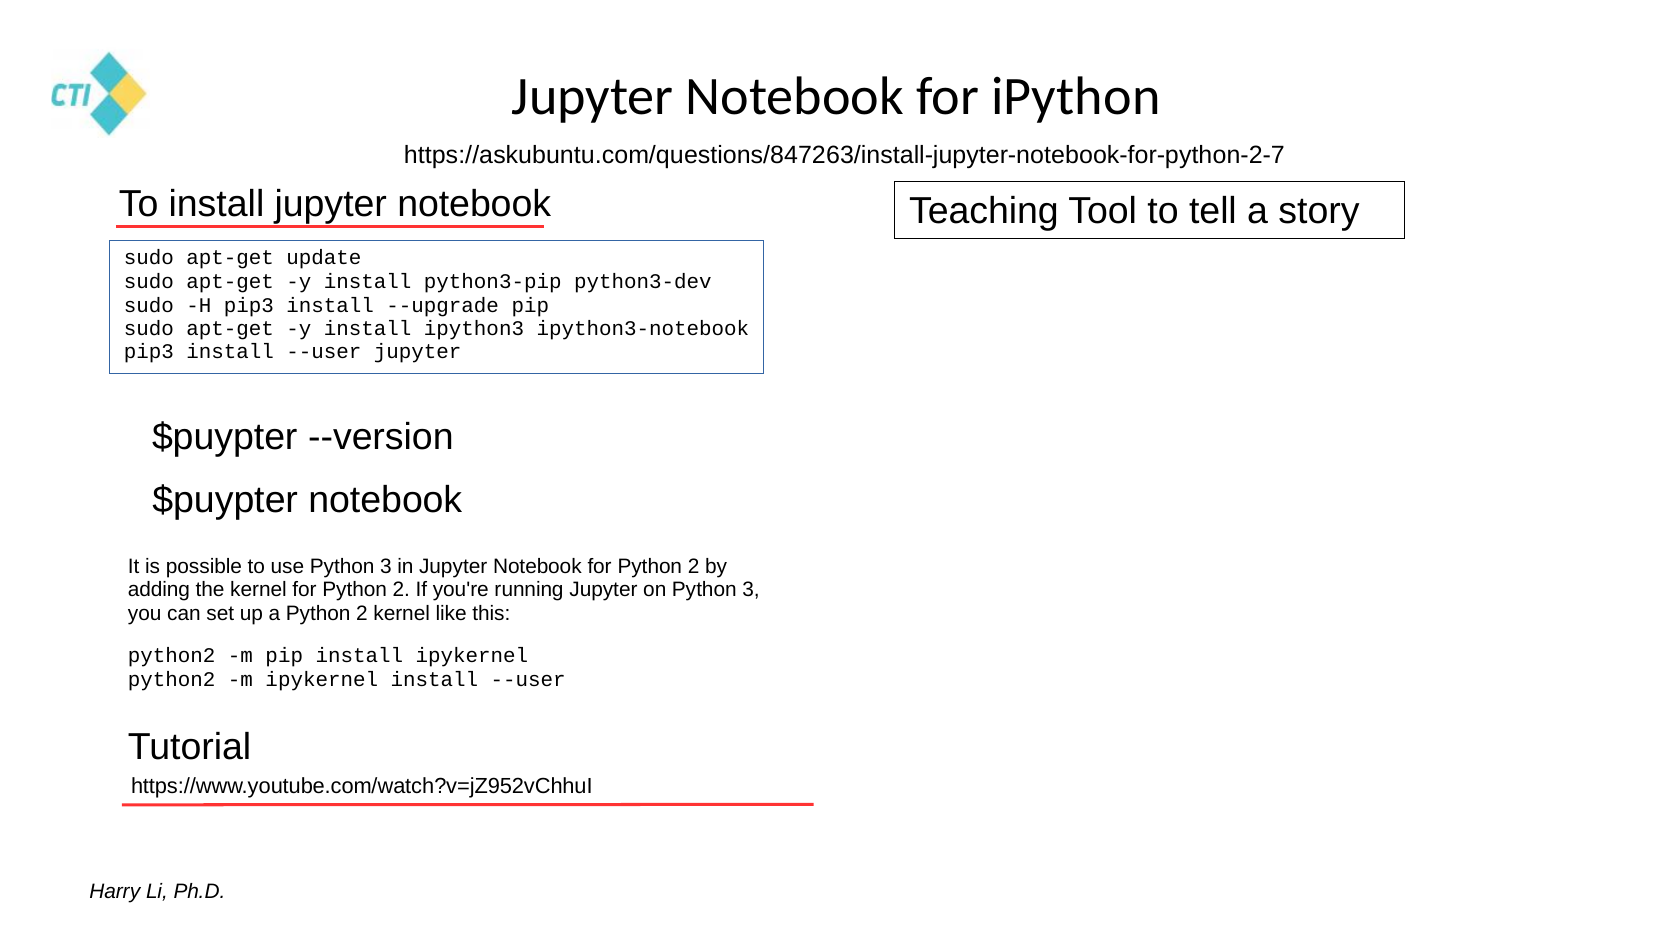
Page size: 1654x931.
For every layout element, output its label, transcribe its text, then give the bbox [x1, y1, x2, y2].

text_box https://askubuntu.com/questions/847263/install-jupyter-notebook-for-python-2-7 [319, 133, 1373, 191]
text_box $puypter --version [137, 408, 603, 466]
text_box $puypter notebook [137, 470, 584, 528]
text_box To install jupyter notebook [103, 175, 611, 232]
text_box Teaching Tool to tell a story [894, 181, 1405, 239]
text_box Harry Li, Ph.D. [74, 870, 241, 910]
text_box Tutorial [113, 718, 449, 776]
text_box https://www.youtube.com/watch?v=jZ952vChhuI [116, 766, 831, 824]
text_box Jupyter Notebook for iPython [214, 53, 1471, 173]
text_box It is possible to use Python 3 in Jupyter Notebook for Python 2 by adding the kernel for Python 2. If you're running Jupyter on Python 3, you can set up a Python 2 kernel like this: python2 -m pip install ipykernel python2 -m ipykernel install --user [113, 547, 791, 701]
text_box sudo apt-get update sudo apt-get -y install python3-pip python3-dev sudo -H pip3 install --upgrade pip sudo apt-get -y install ipython3 ipython3-notebook pip3 install --user jupyter [109, 240, 764, 374]
picture [51, 47, 150, 138]
